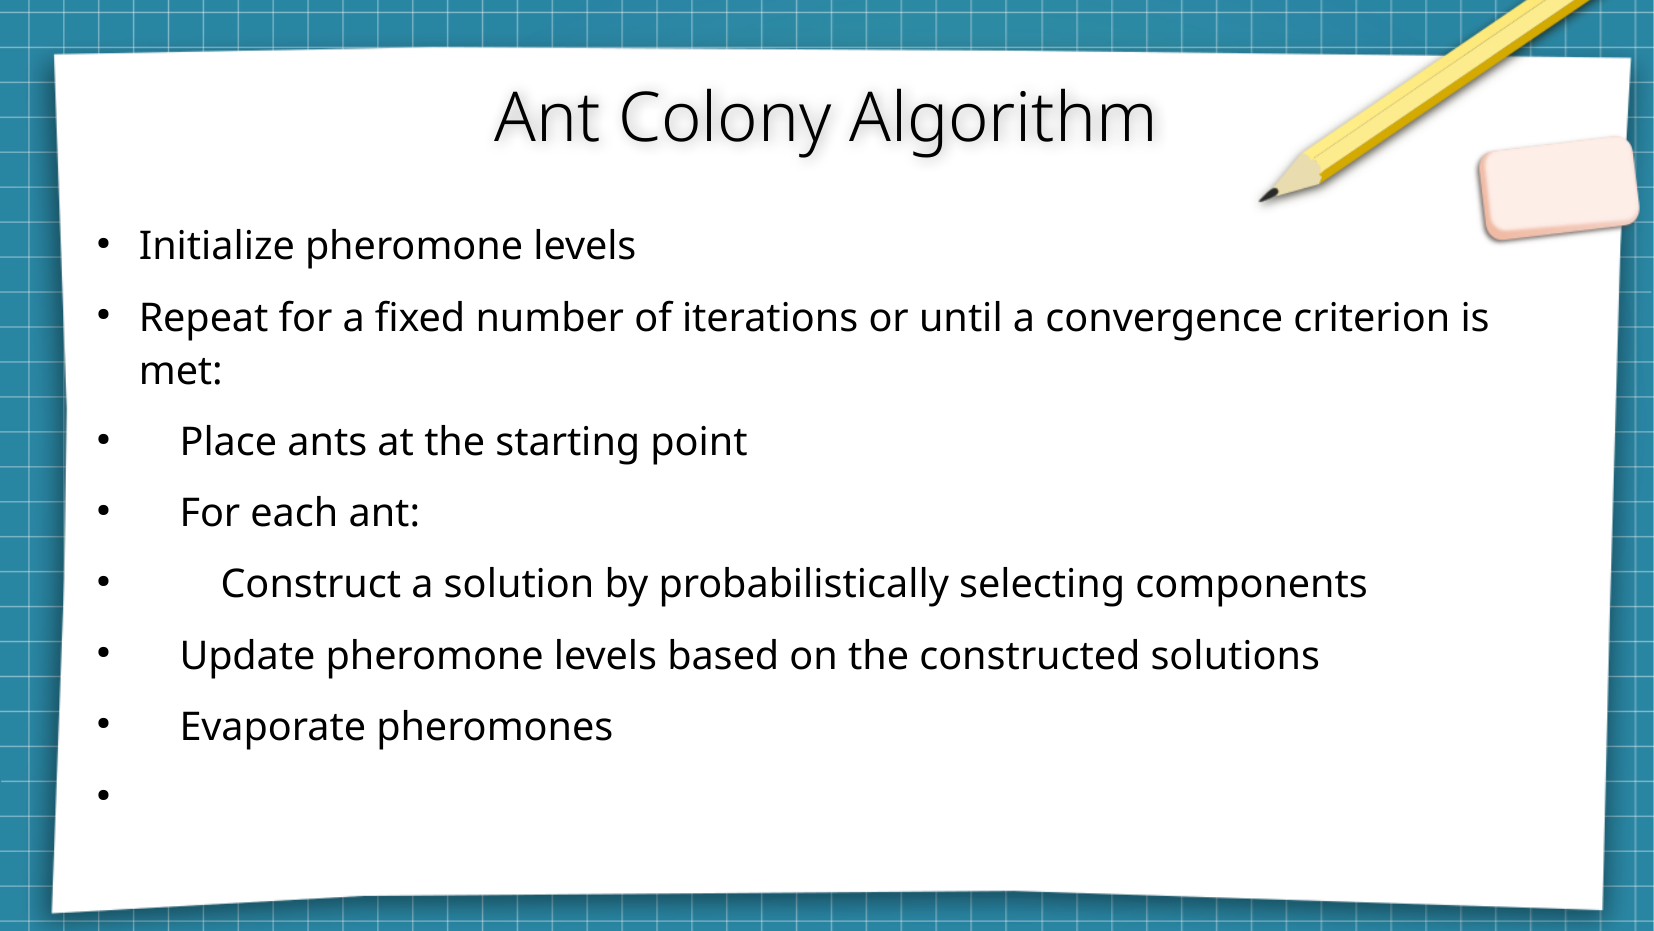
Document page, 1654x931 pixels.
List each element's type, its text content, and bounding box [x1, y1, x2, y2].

list Initialize pheromone levels Repeat for a fixed number of iterations or until a convergence criterion is met: Place ants at the starting point For each ant: Construct a solution by probabilistically selecting components Update pheromone levels based on the constructed solutions Evaporate pheromones [82, 217, 1571, 758]
title Ant Colony Algorithm [82, 37, 1571, 193]
picture [0, 0, 1654, 931]
